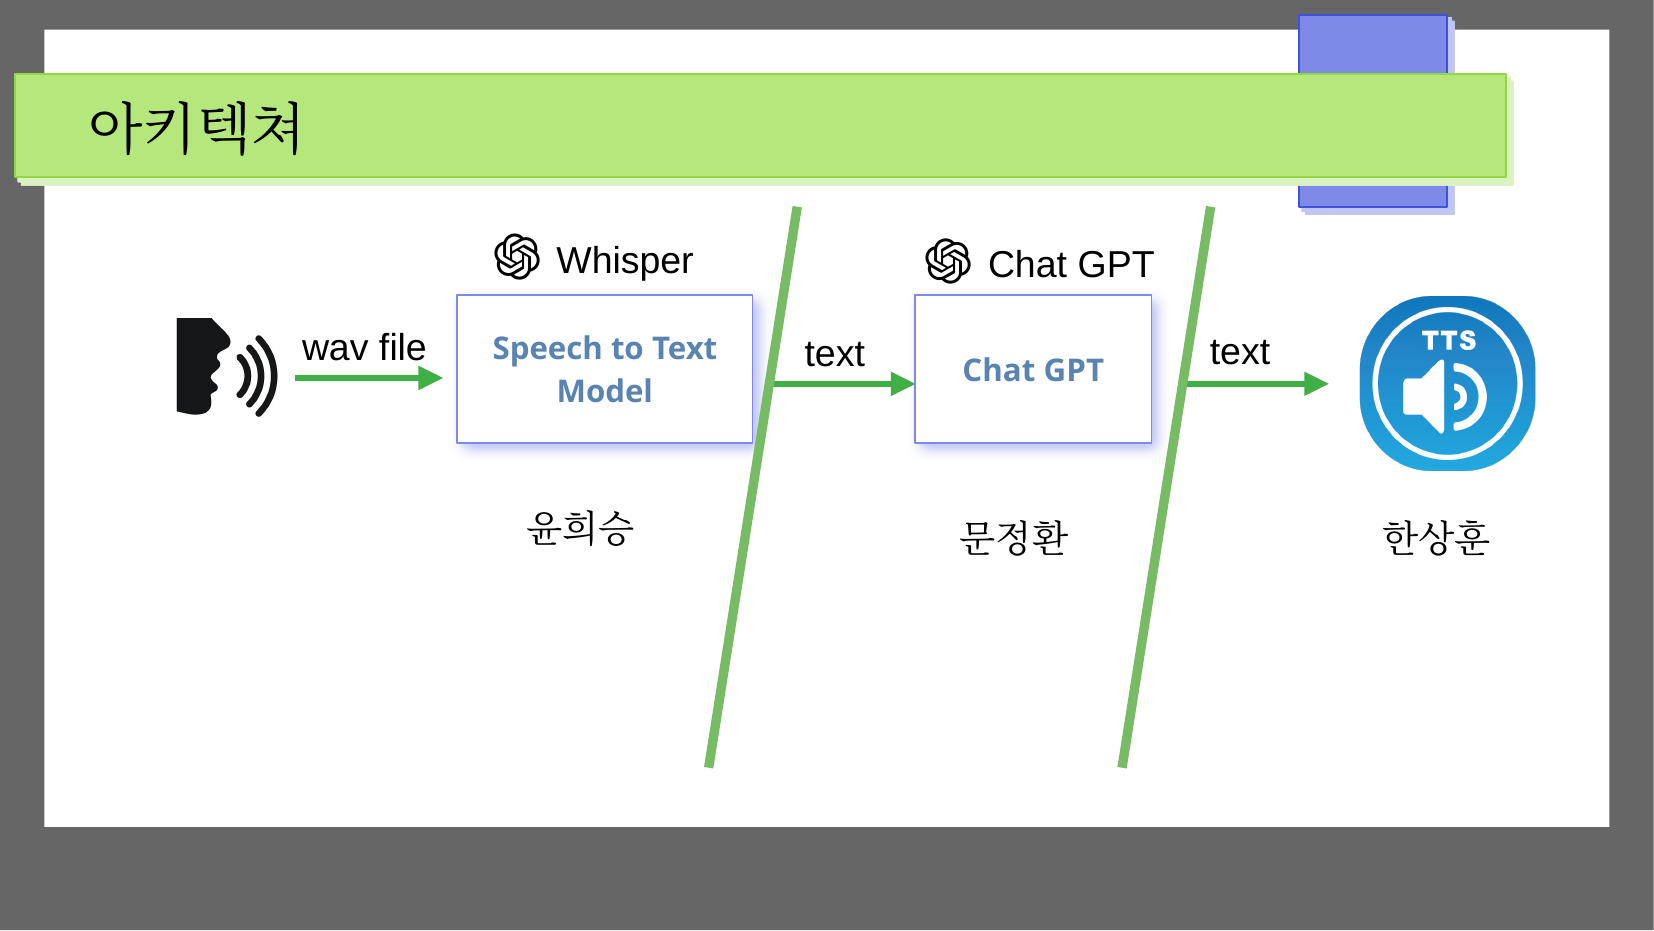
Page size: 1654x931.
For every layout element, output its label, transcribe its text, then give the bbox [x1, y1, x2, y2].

text_box 문정환 [944, 501, 1084, 571]
text_box text [789, 324, 880, 382]
text_box wav file [287, 318, 442, 376]
text_box 한상훈 [1367, 501, 1506, 571]
picture [472, 231, 541, 282]
text_box 윤희승 [511, 492, 650, 562]
text_box Chat GPT [915, 295, 1152, 443]
picture [903, 236, 973, 287]
text_box Speech to Text Model [457, 295, 753, 443]
picture [147, 318, 307, 448]
text_box Whisper [541, 231, 709, 289]
title 아키텍쳐 [88, 73, 1506, 178]
text_box Chat GPT [973, 236, 1170, 294]
picture [1359, 295, 1536, 472]
text_box text [1195, 323, 1314, 383]
